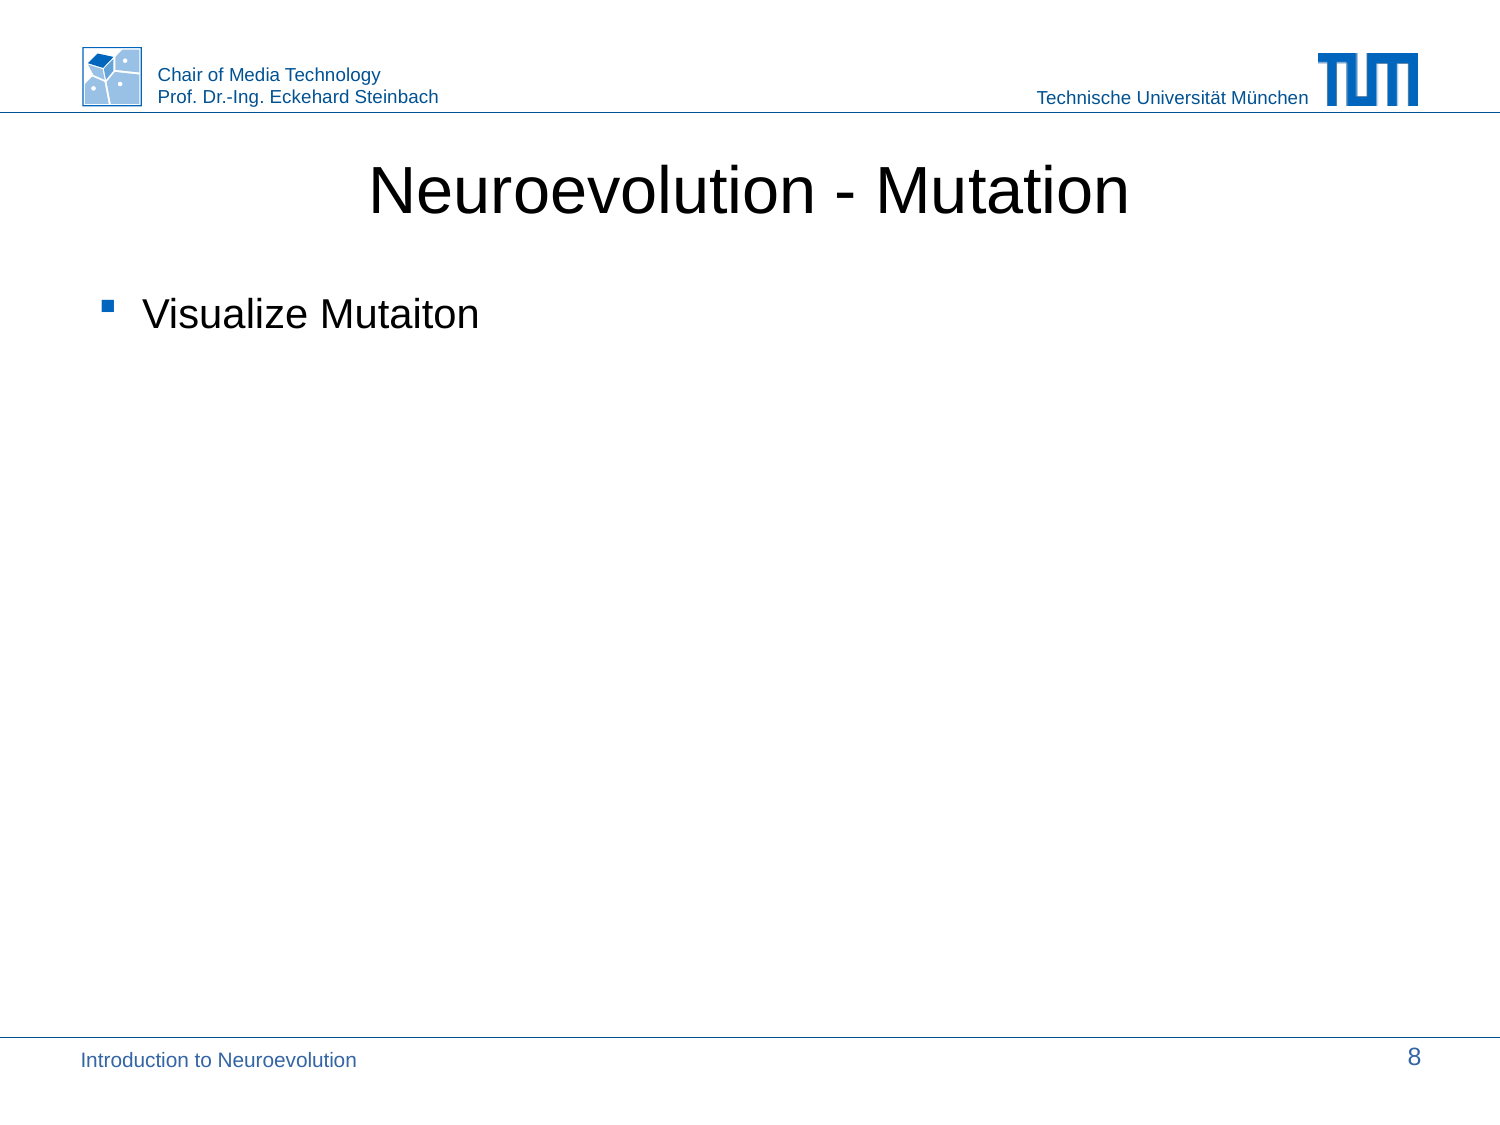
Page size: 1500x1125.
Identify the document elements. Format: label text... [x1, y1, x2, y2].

text_box Introduction to Neuroevolution [65, 1041, 406, 1081]
title Neuroevolution - Mutation [83, 139, 1417, 239]
list Visualize Mutaiton [83, 279, 1417, 1013]
picture [1318, 53, 1418, 106]
text_box <number> [1392, 1035, 1471, 1090]
